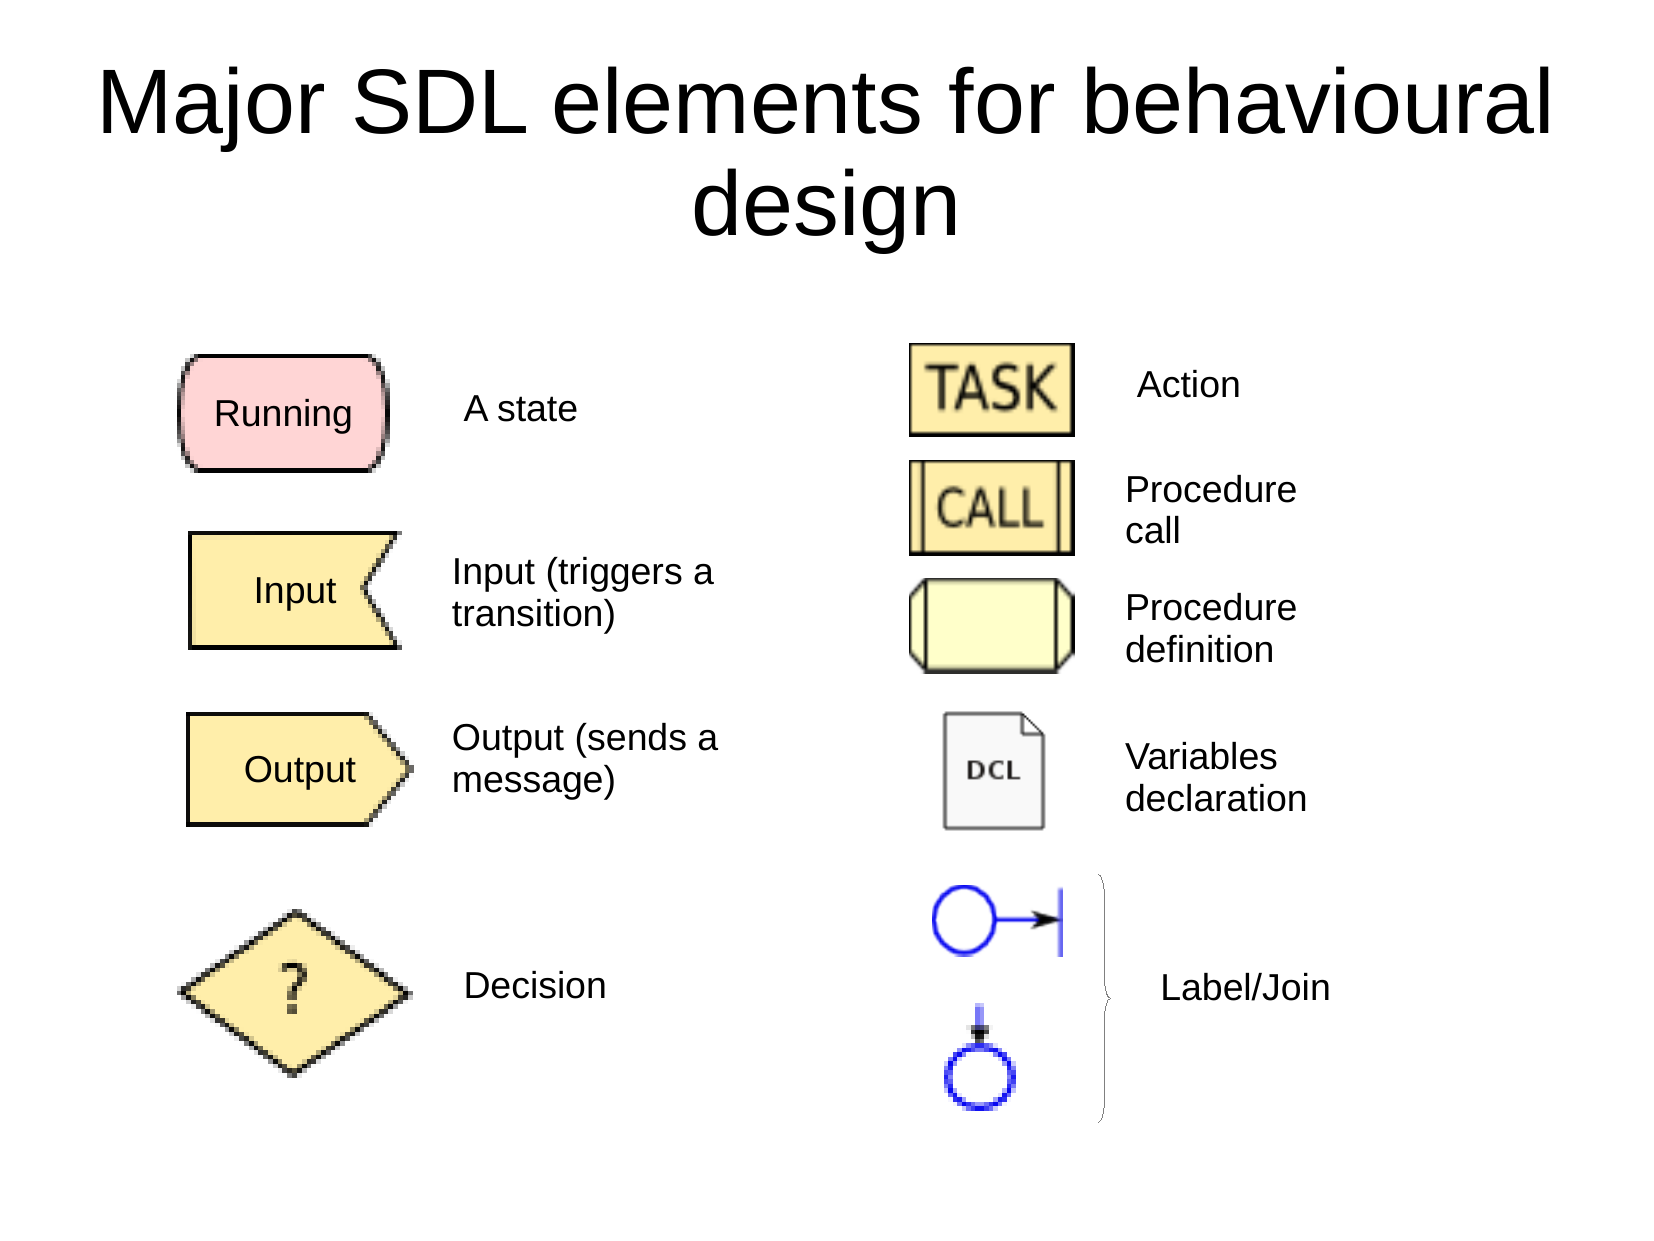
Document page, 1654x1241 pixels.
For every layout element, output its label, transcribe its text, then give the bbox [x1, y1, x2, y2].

picture [932, 885, 1063, 957]
picture [909, 460, 1075, 556]
text_box Variables declaration [1110, 727, 1347, 827]
picture [177, 354, 390, 473]
text_box Input (triggers a transition) [437, 543, 745, 643]
text_box Procedure definition [1110, 578, 1347, 678]
title Major SDL elements for behavioural design [82, 49, 1571, 257]
picture [177, 909, 413, 1078]
picture [933, 708, 1052, 839]
picture [188, 531, 402, 650]
text_box Label/Join [1145, 958, 1382, 1016]
picture [909, 343, 1075, 438]
text_box Output (sends a message) [437, 708, 745, 808]
text_box A state [448, 380, 615, 438]
text_box Decision [448, 956, 709, 1014]
text_box Procedure call [1110, 460, 1347, 560]
text_box Action [1122, 356, 1394, 414]
picture [909, 578, 1075, 674]
picture [944, 1003, 1016, 1111]
picture [186, 712, 414, 827]
